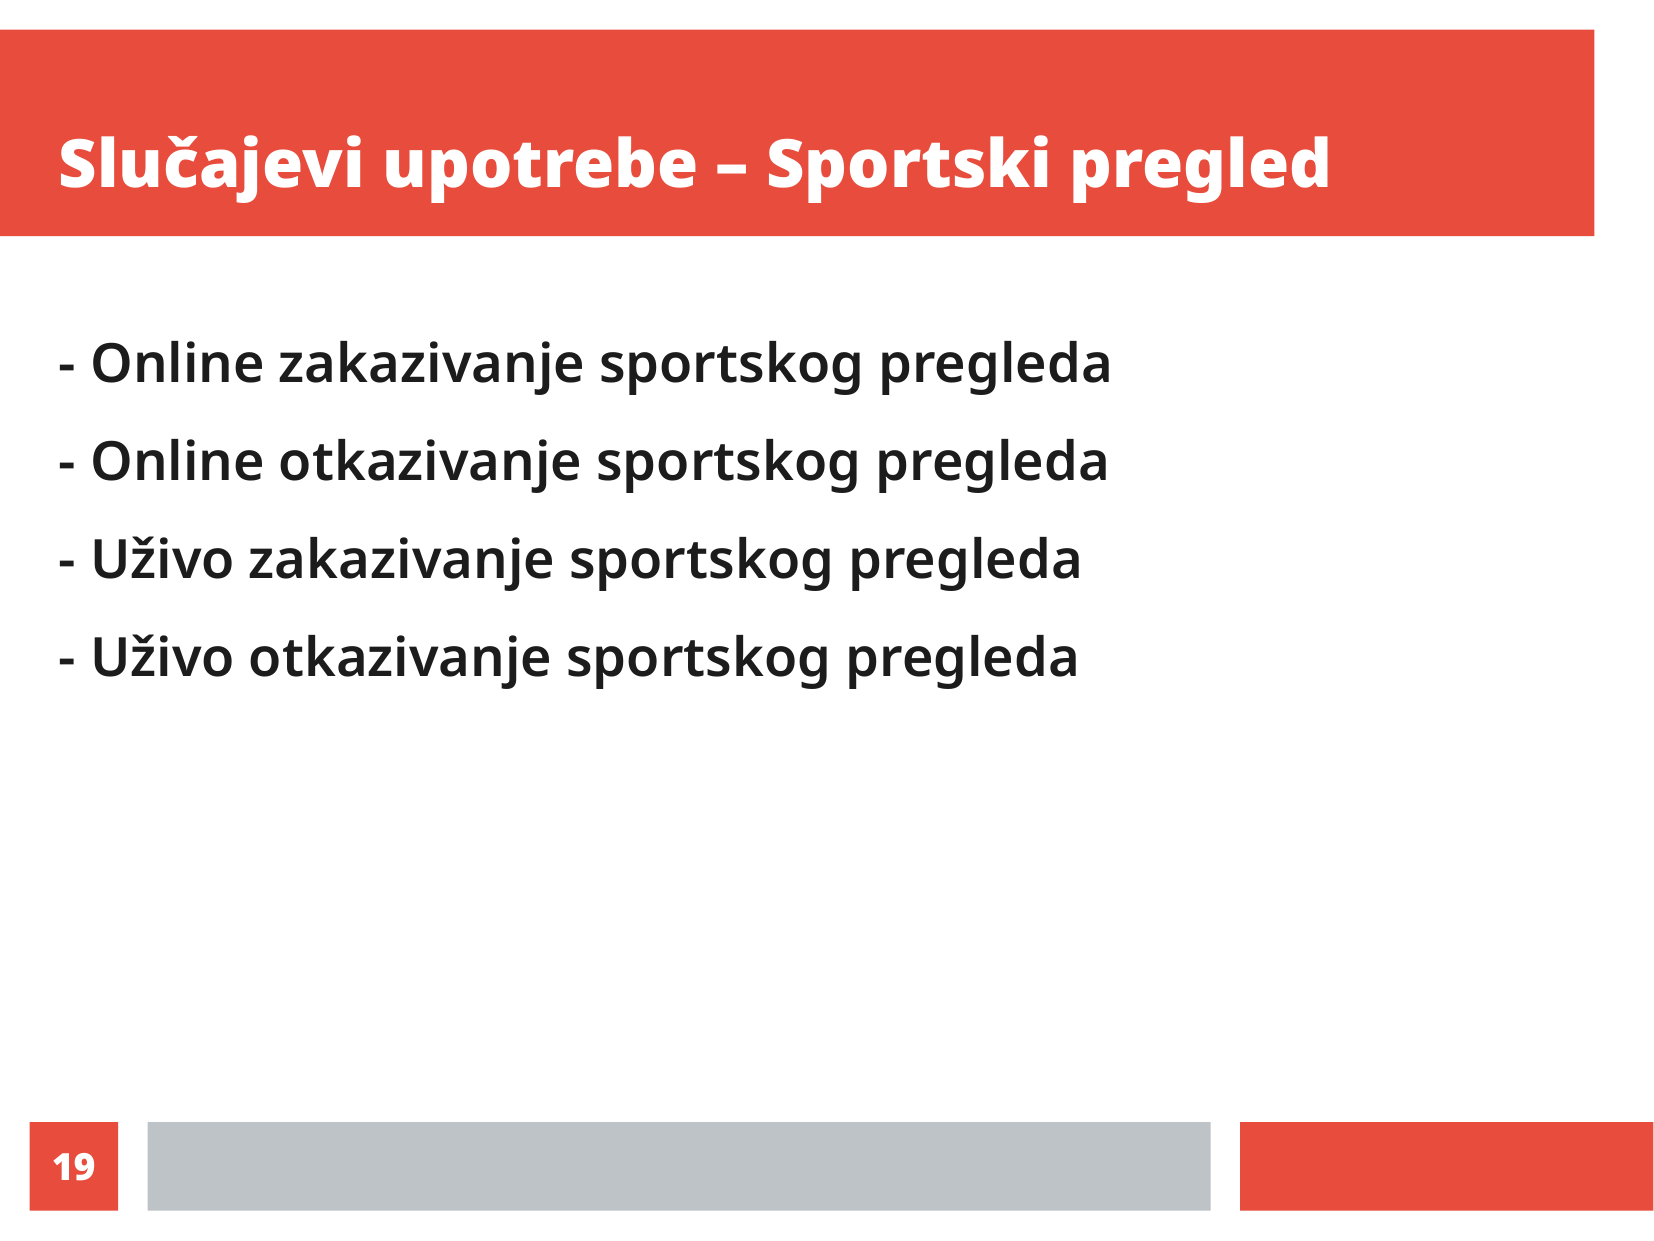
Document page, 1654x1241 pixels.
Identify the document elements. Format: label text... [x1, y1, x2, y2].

title Slučajevi upotrebe – Sportski pregled [59, 59, 1595, 207]
list - Online zakazivanje sportskog pregleda - Online otkazivanje sportskog pregleda - Uživo zakazivanje sportskog pregleda - Uživo otkazivanje sportskog pregleda [59, 324, 1565, 1093]
